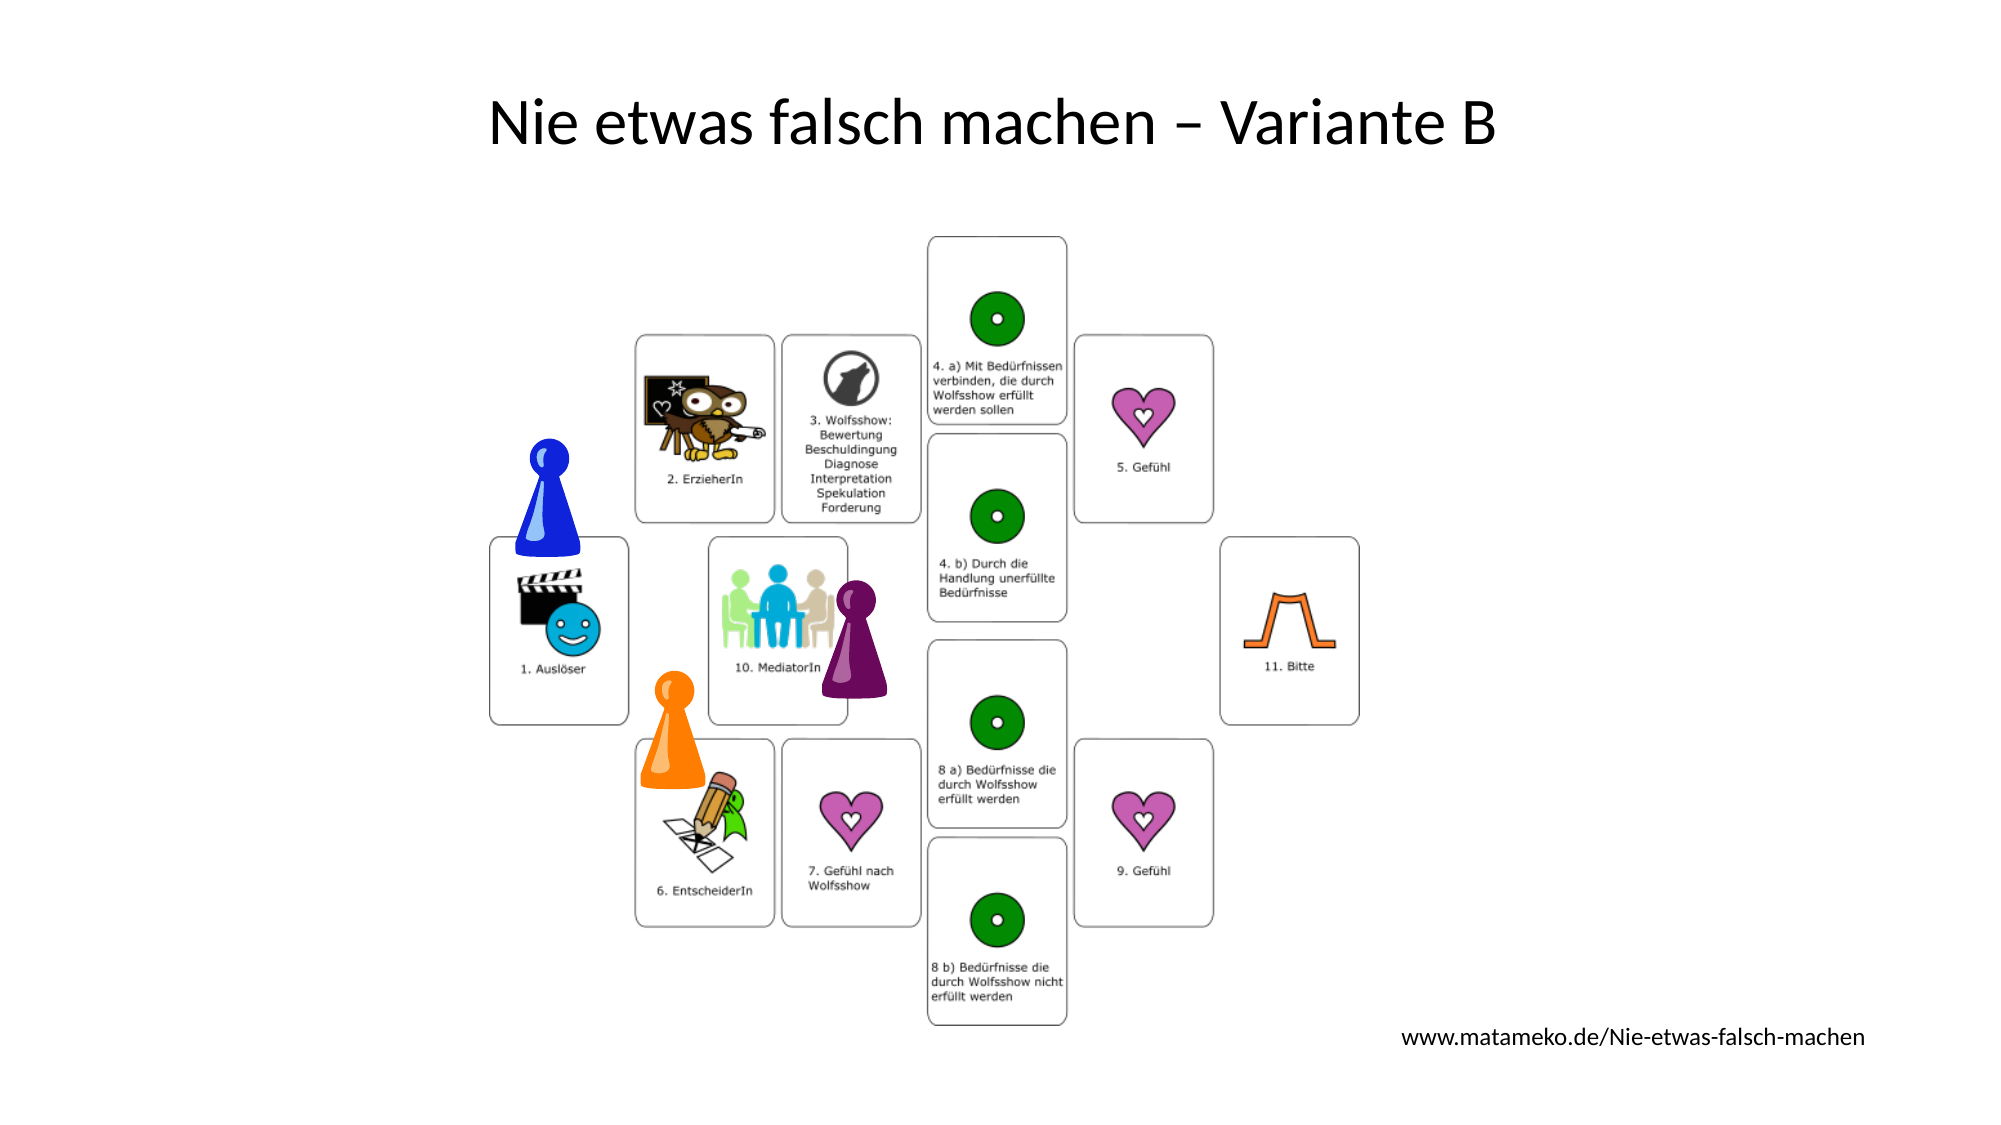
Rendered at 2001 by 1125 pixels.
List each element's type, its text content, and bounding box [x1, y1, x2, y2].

text_box Nie etwas falsch machen – Variante B [473, 70, 1563, 167]
text_box [515, 438, 581, 557]
text_box [822, 580, 888, 699]
text_box [640, 670, 706, 790]
text_box www.matameko.de/Nie-etwas-falsch-machen [1386, 1013, 1882, 1058]
picture [489, 236, 1360, 1026]
